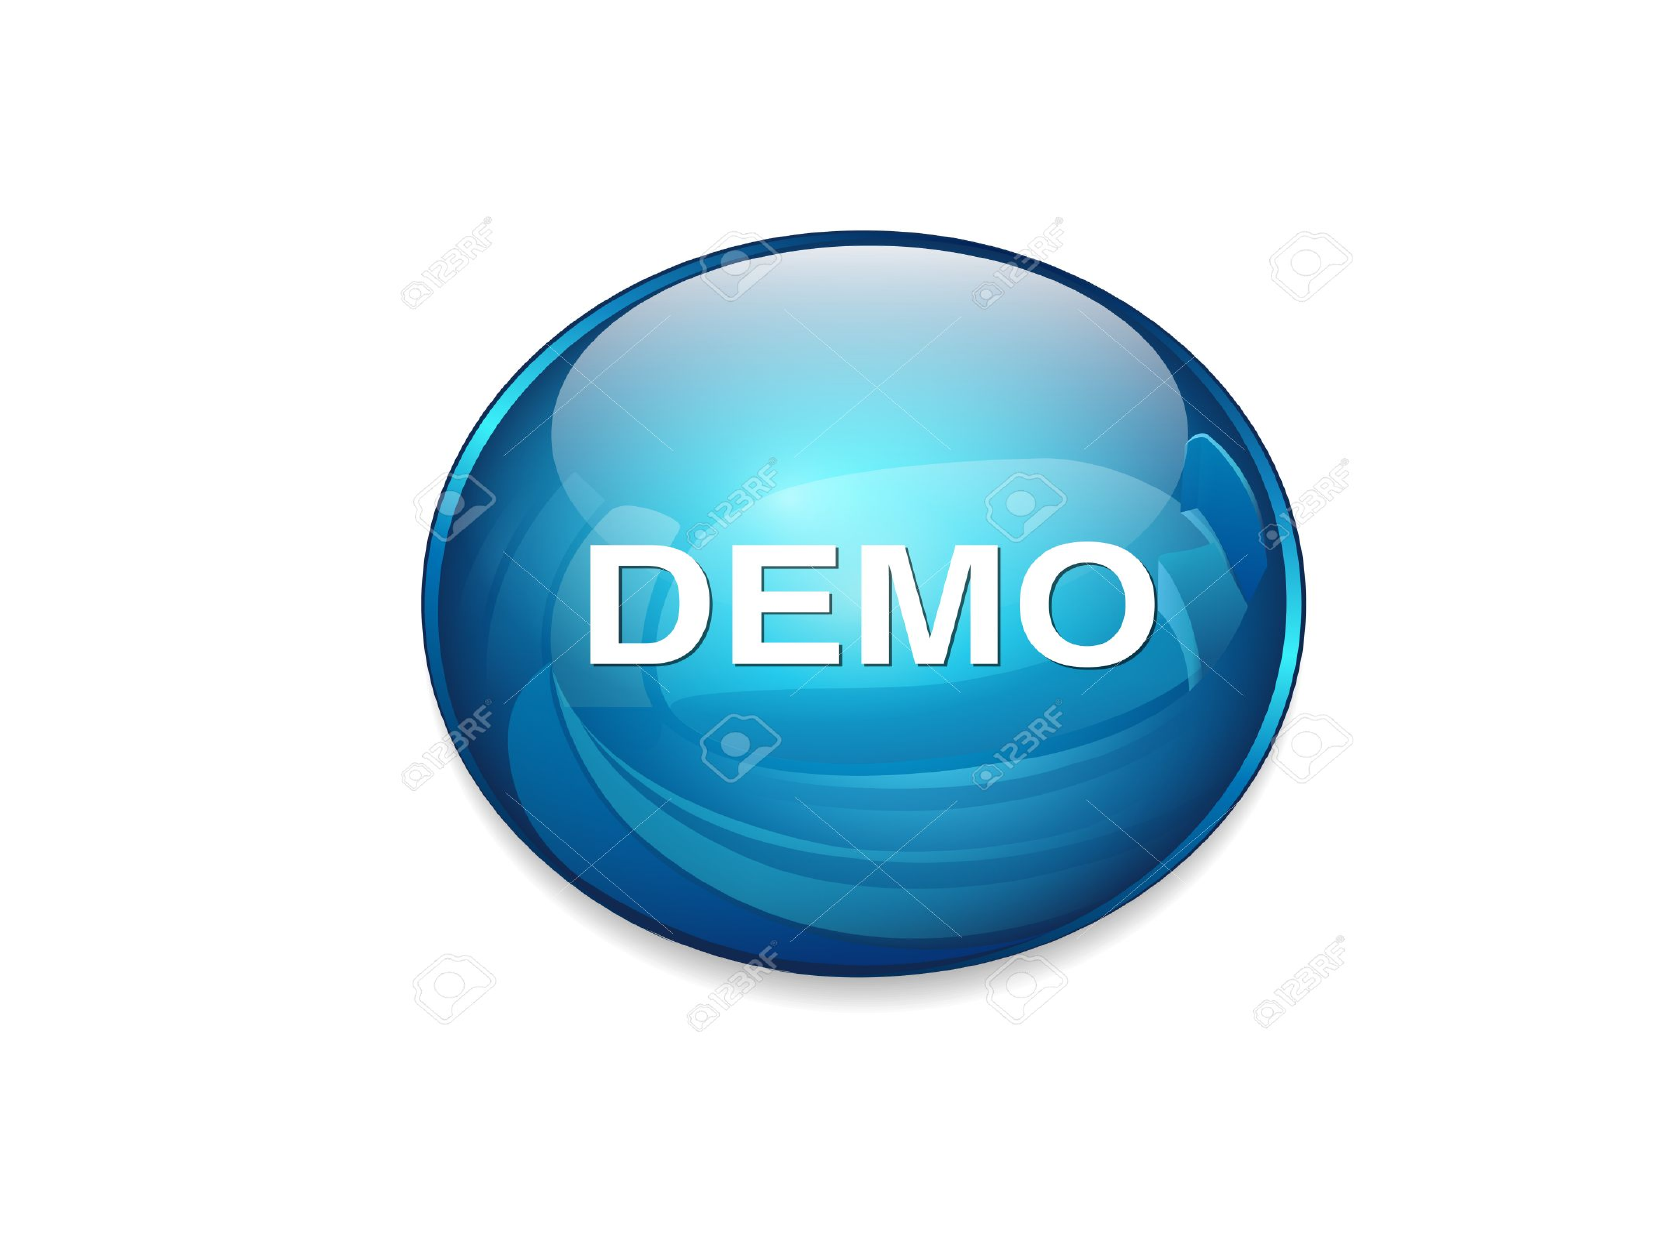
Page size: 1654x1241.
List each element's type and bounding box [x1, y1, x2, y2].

picture [371, 196, 1366, 1049]
